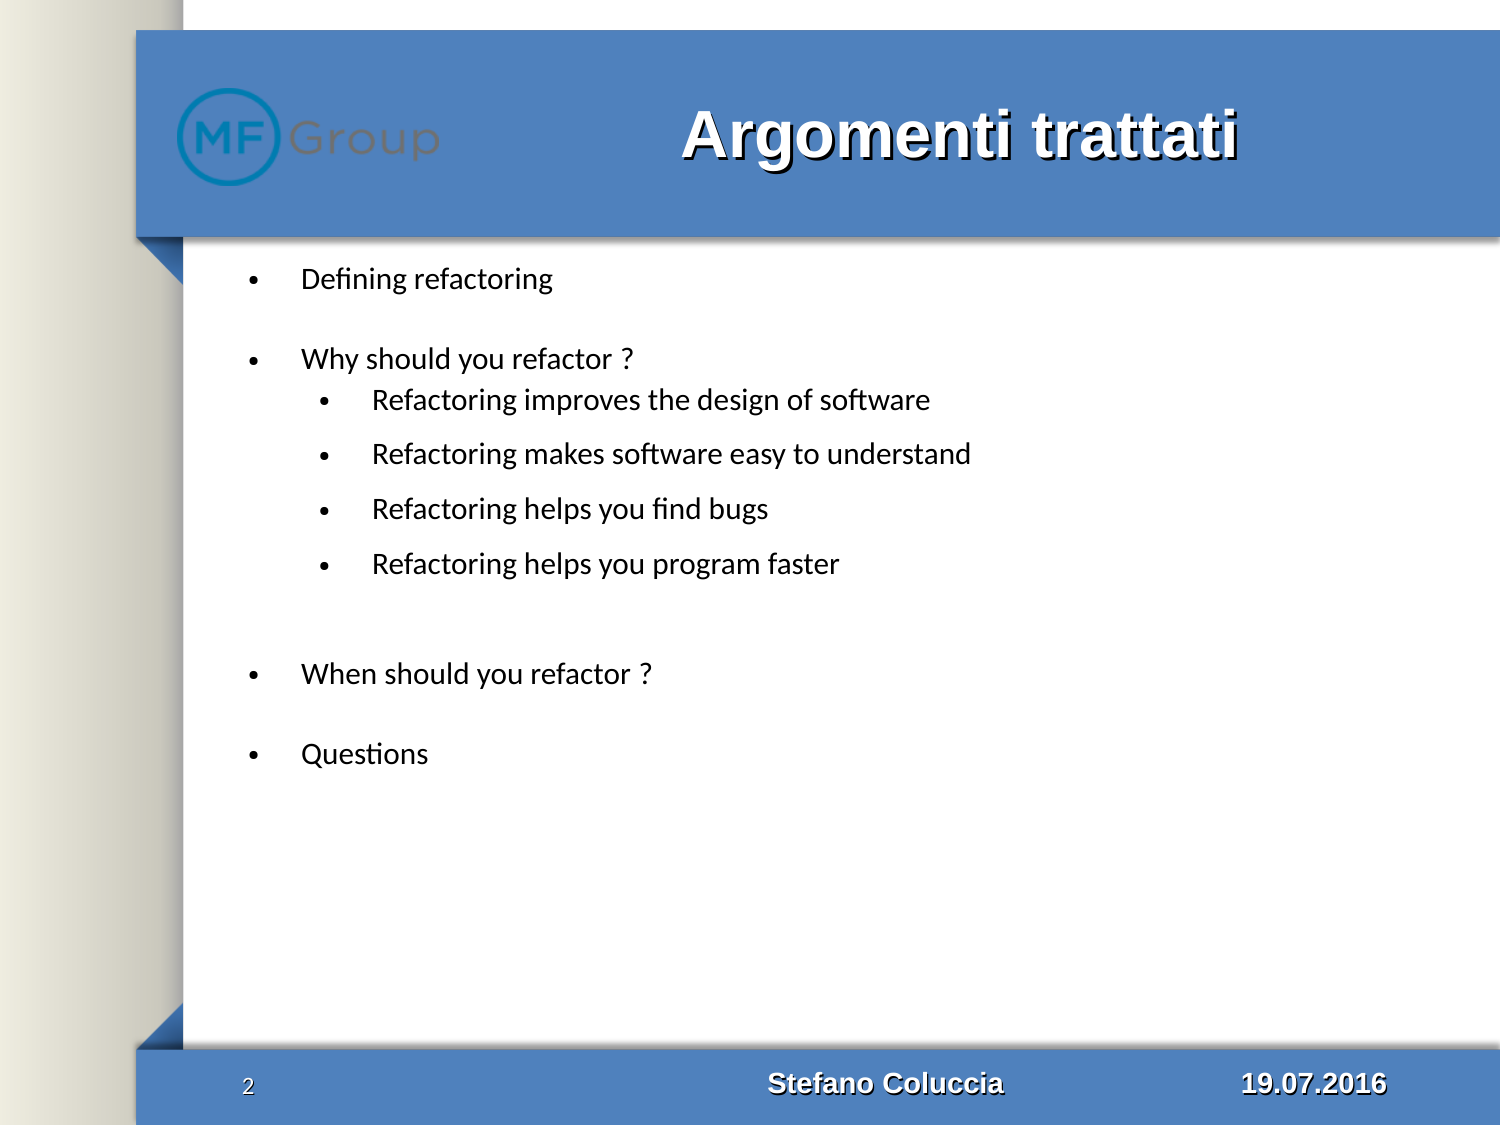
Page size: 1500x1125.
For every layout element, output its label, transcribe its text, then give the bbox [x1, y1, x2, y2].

list Defining refactoring Why should you refactor ? Refactoring improves the design of software Refactoring makes software easy to understand Refactoring helps you find bugs Refactoring helps you program faster When should you refactor ? Questions [230, 265, 1447, 1009]
picture [0, 0, 1500, 1125]
title 19.07.2016 [1151, 1062, 1477, 1105]
title Argomenti trattati [472, 57, 1447, 211]
title Stefano Coluccia [738, 1062, 1034, 1105]
